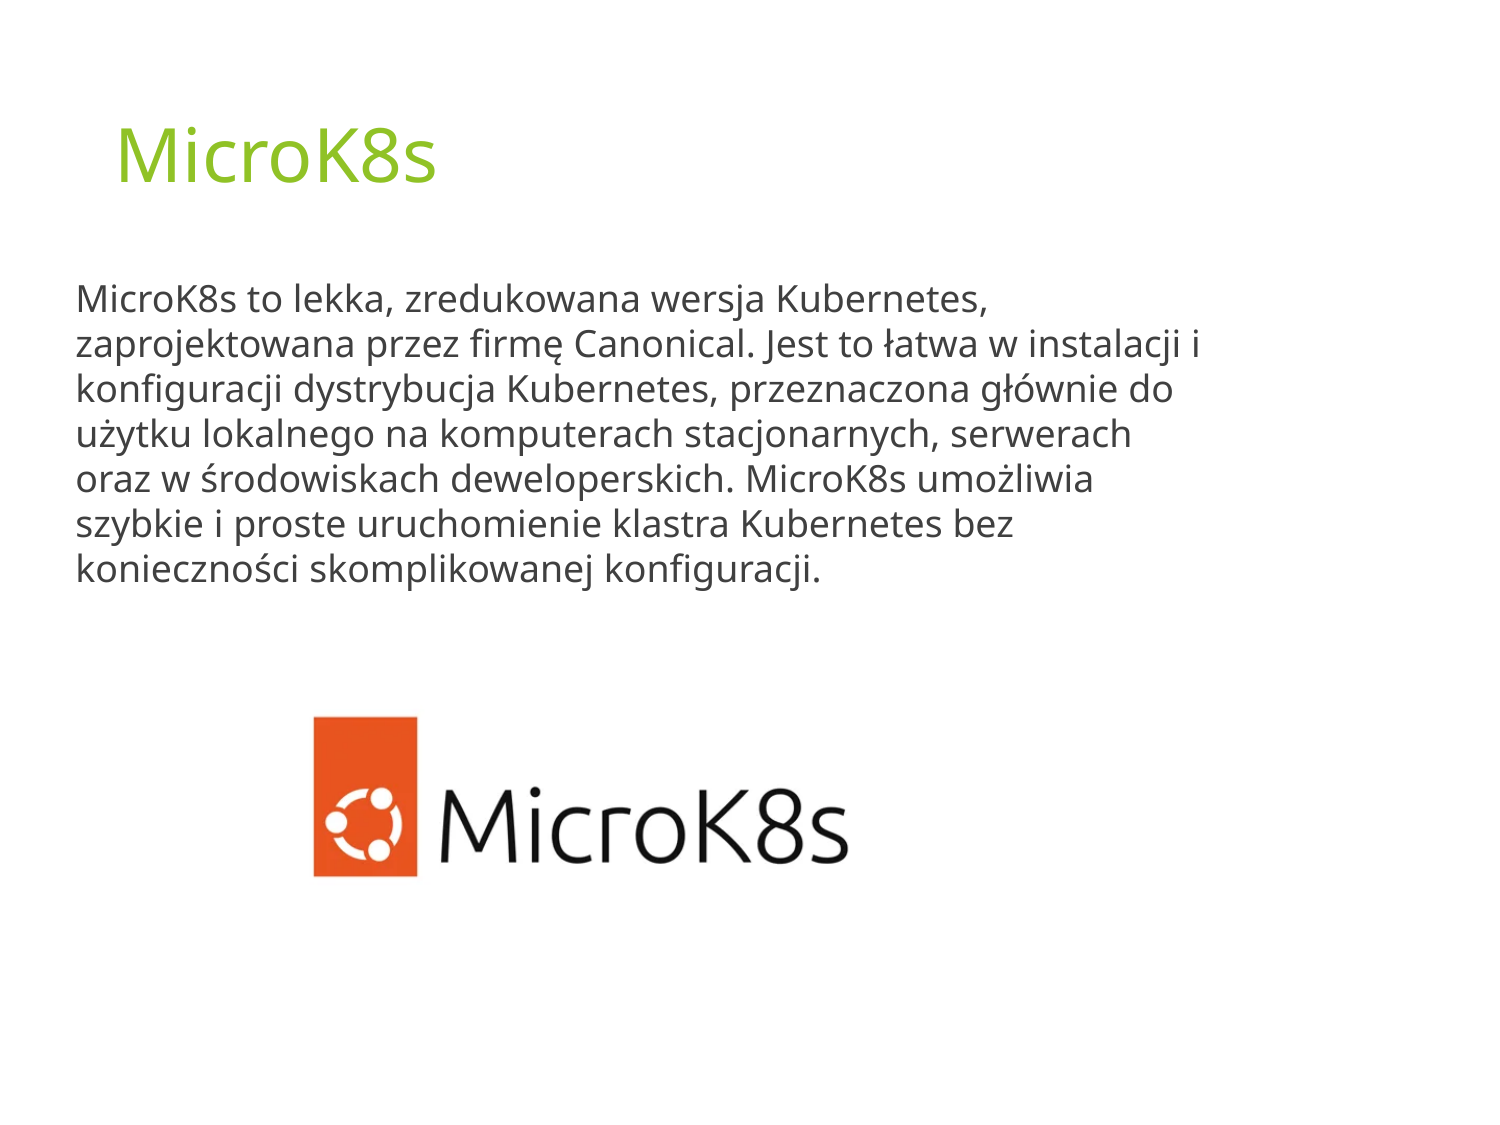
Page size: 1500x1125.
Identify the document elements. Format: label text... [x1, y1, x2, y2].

list MicroK8s to lekka, zredukowana wersja Kubernetes, zaprojektowana przez firmę Canonical. Jest to łatwa w instalacji i konfiguracji dystrybucja Kubernetes, przeznaczona głównie do użytku lokalnego na komputerach stacjonarnych, serwerach oraz w środowiskach deweloperskich. MicroK8s umożliwia szybkie i proste uruchomienie klastra Kubernetes bez konieczności skomplikowanej konfiguracji. [60, 267, 1225, 1125]
picture [247, 609, 915, 985]
title MicroK8s [99, 99, 1142, 267]
